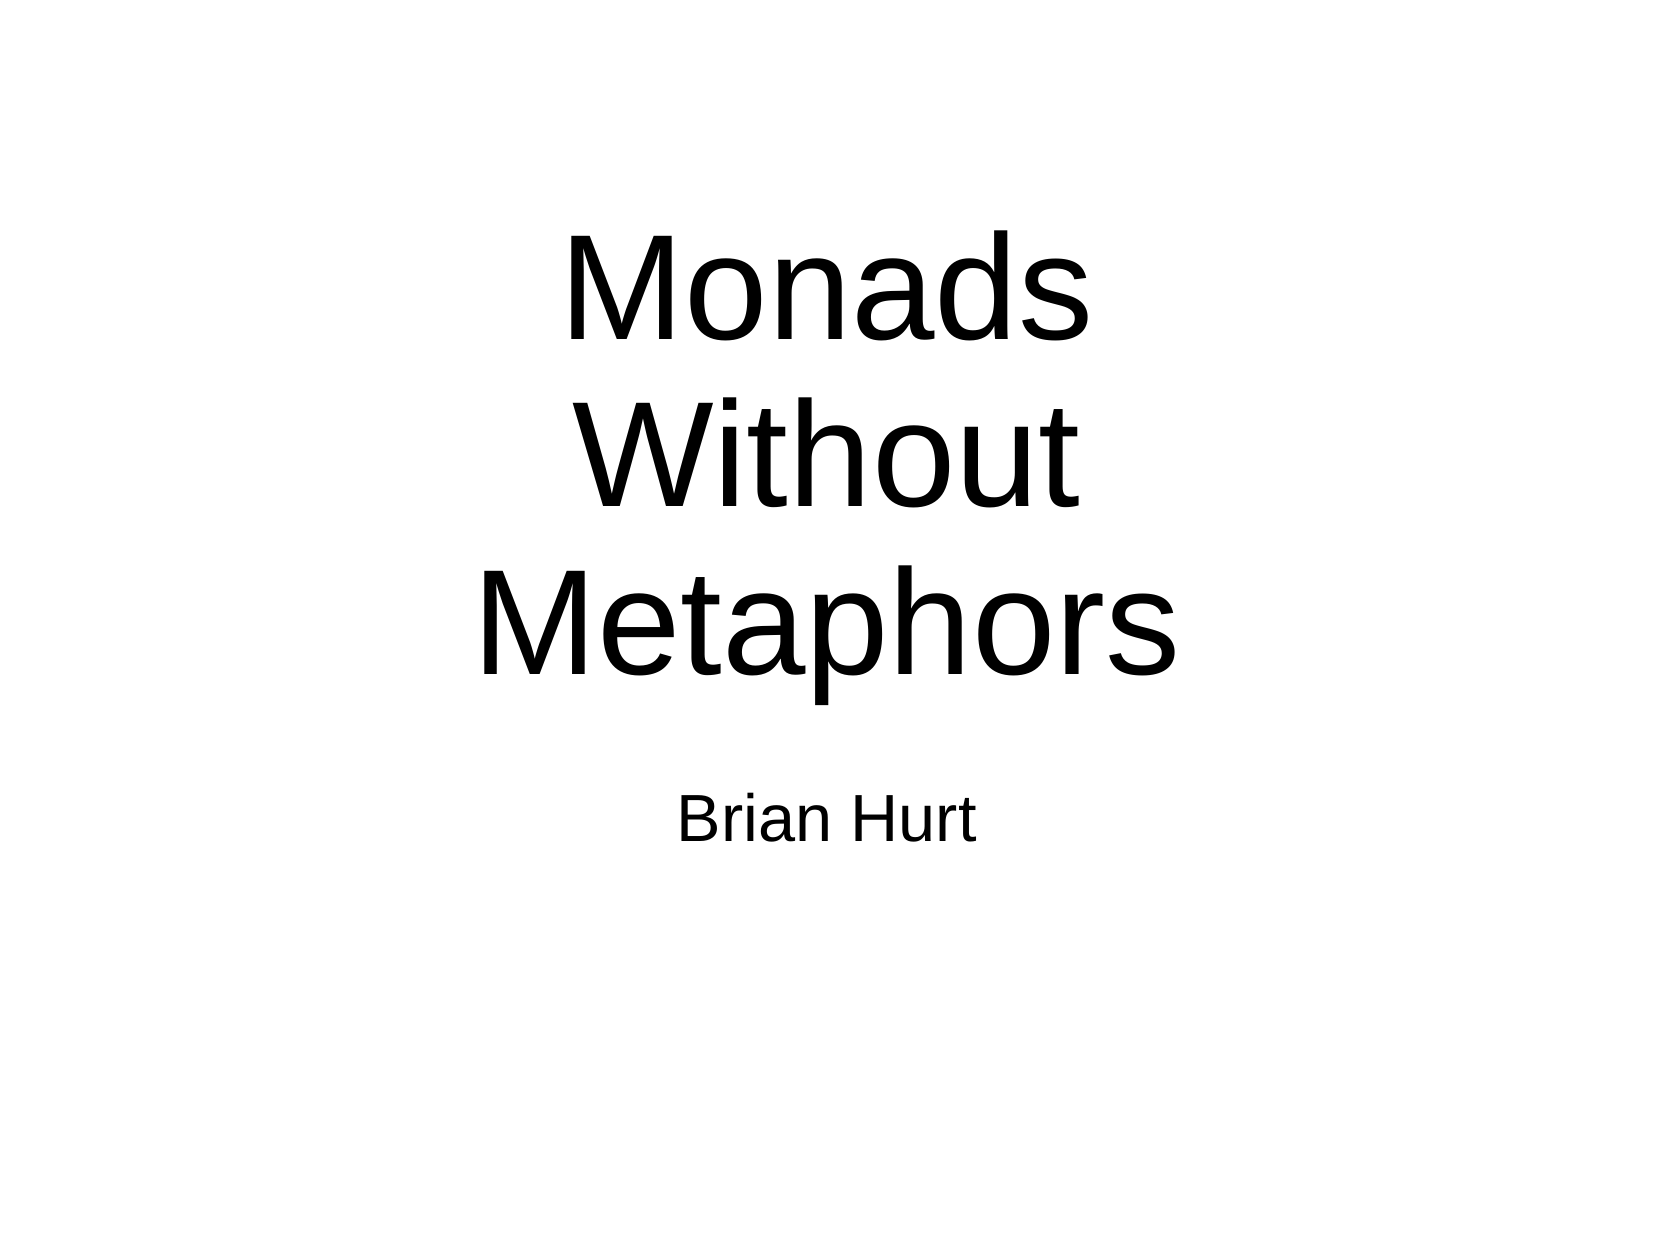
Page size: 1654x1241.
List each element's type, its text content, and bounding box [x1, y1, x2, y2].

subtitle Monads Without Metaphors Brian Hurt [82, 49, 1571, 1010]
